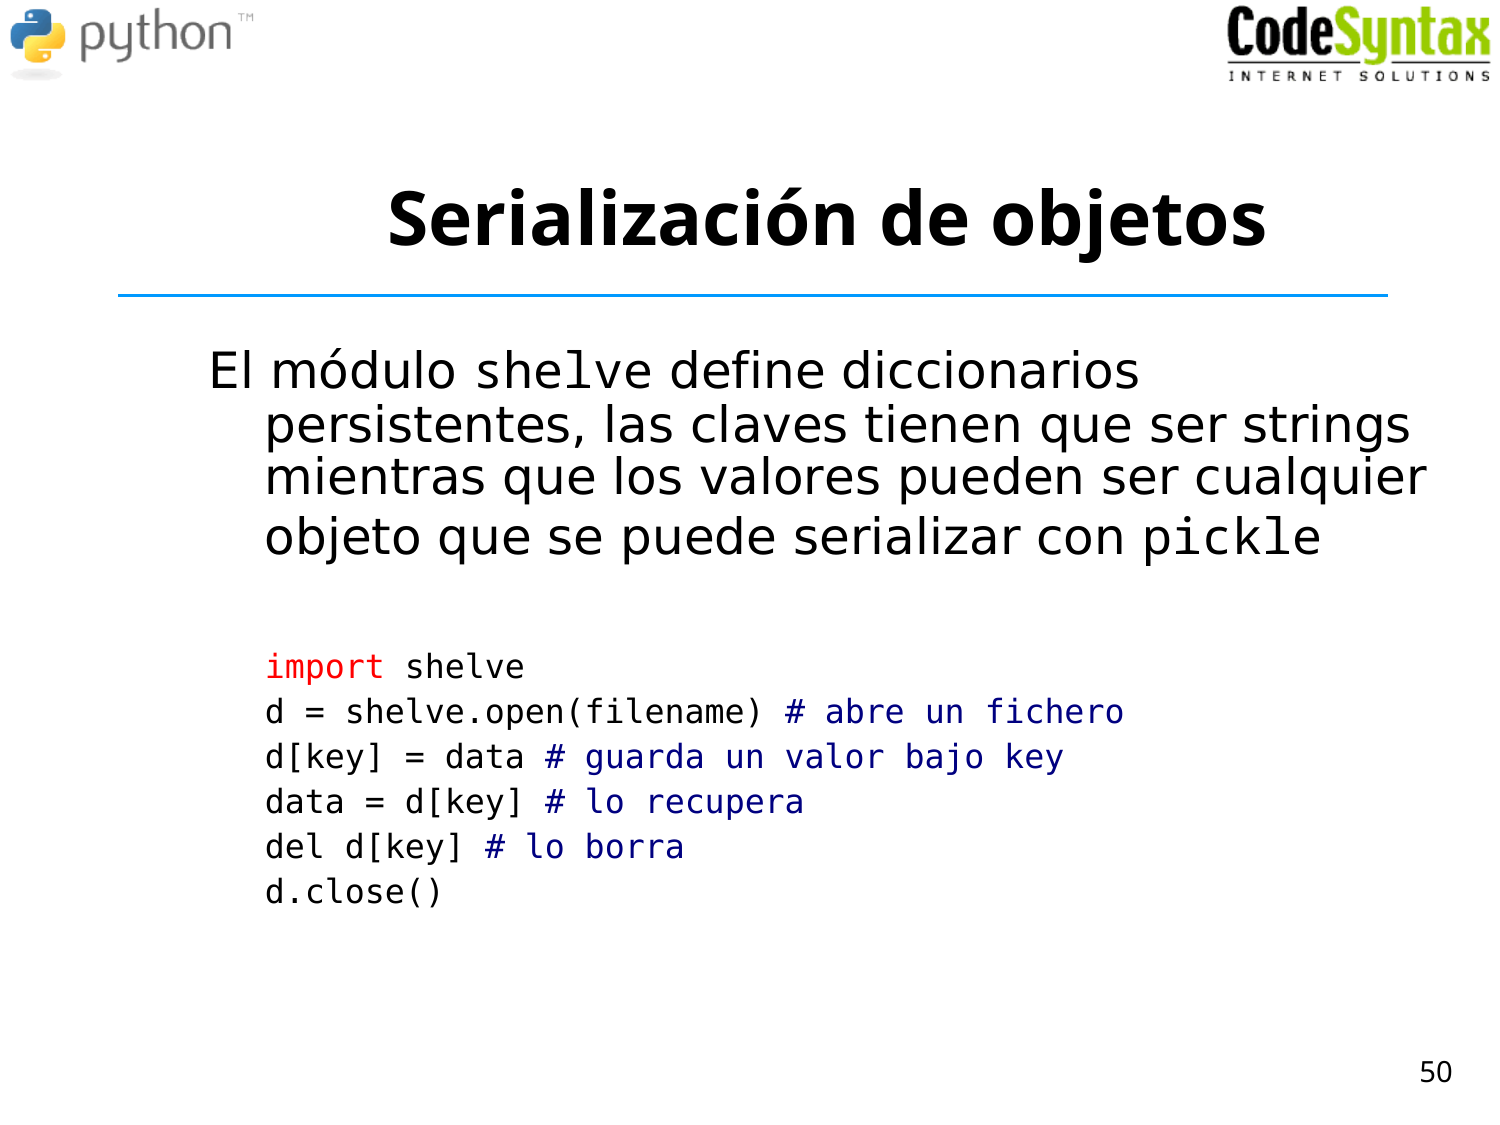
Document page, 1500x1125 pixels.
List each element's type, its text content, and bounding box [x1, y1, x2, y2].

picture [0, 0, 286, 92]
title Serialización de objetos [188, 35, 1468, 276]
picture [1226, 5, 1500, 83]
list El módulo shelve define diccionarios persistentes, las claves tienen que ser strings mientras que los valores pueden ser cualquier objeto que se puede serializar con pickle import shelve d = shelve.open(filename) # abre un fichero d[key] = data # guarda un valor bajo key data = d[key] # lo recupera del d[key] # lo borra d.close() [193, 331, 1469, 1071]
